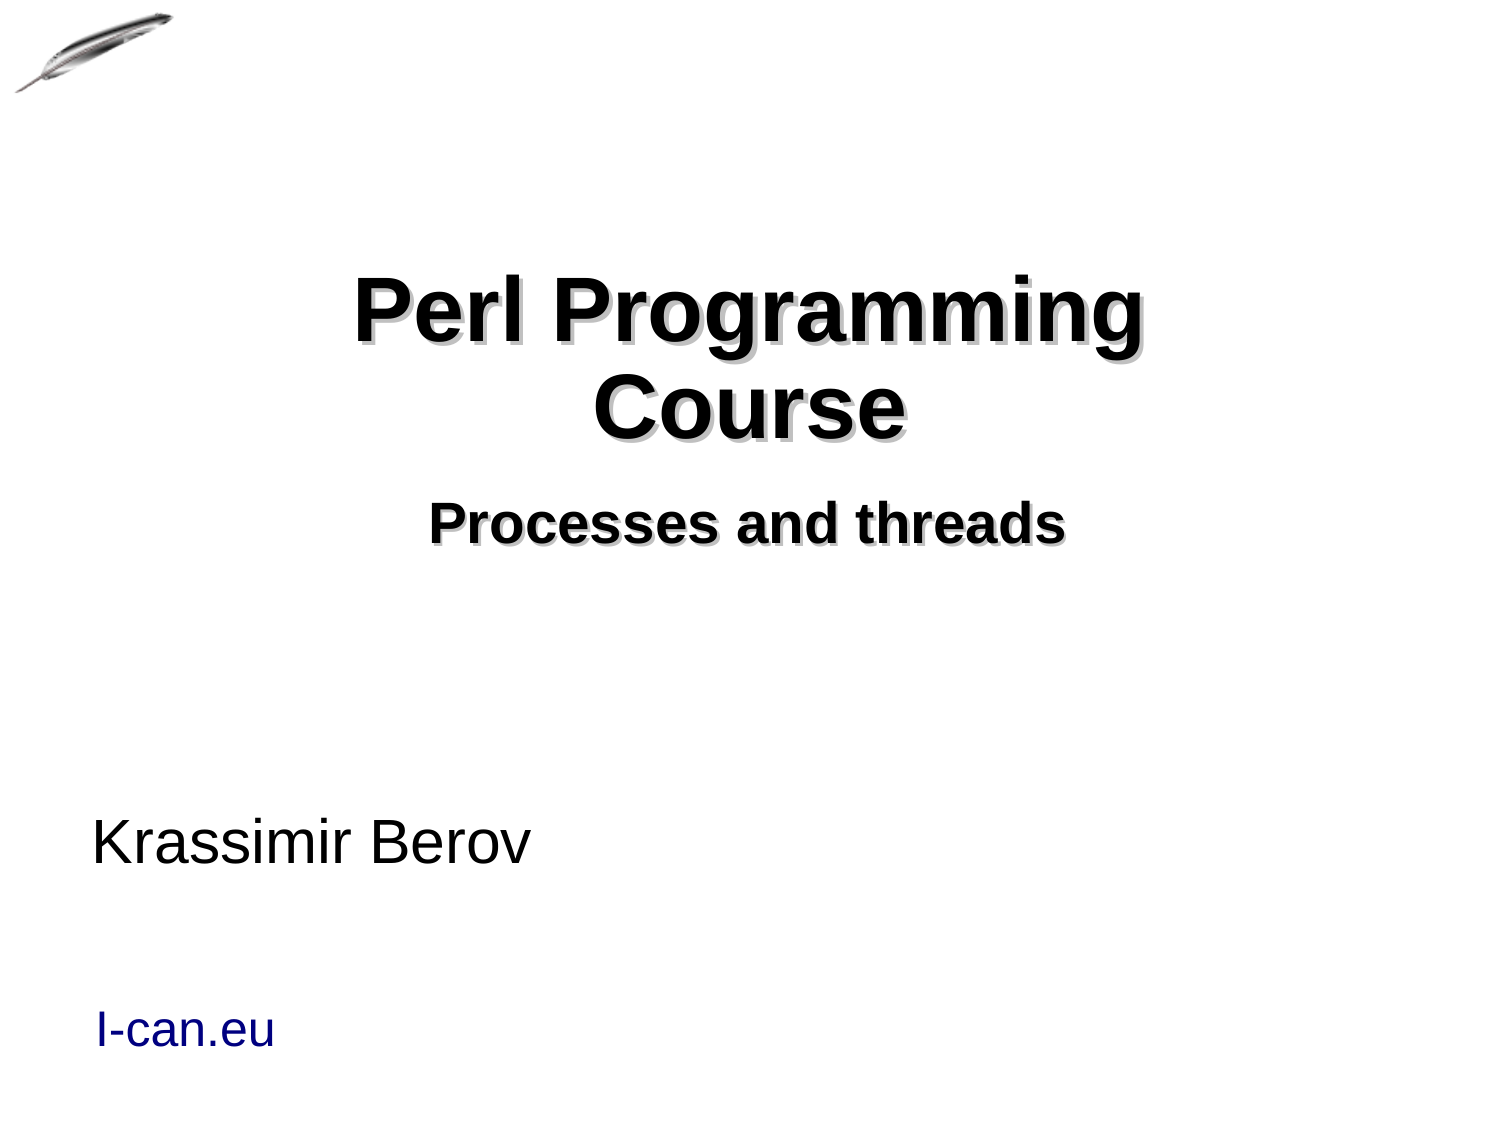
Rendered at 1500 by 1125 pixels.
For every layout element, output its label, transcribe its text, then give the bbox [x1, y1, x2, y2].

title Perl Programming Course [277, 249, 1223, 459]
picture [11, 11, 179, 95]
text_box Krassimir Berov [77, 798, 642, 888]
text_box Processes and threads [413, 481, 1087, 562]
text_box I-can.eu [80, 991, 291, 1065]
